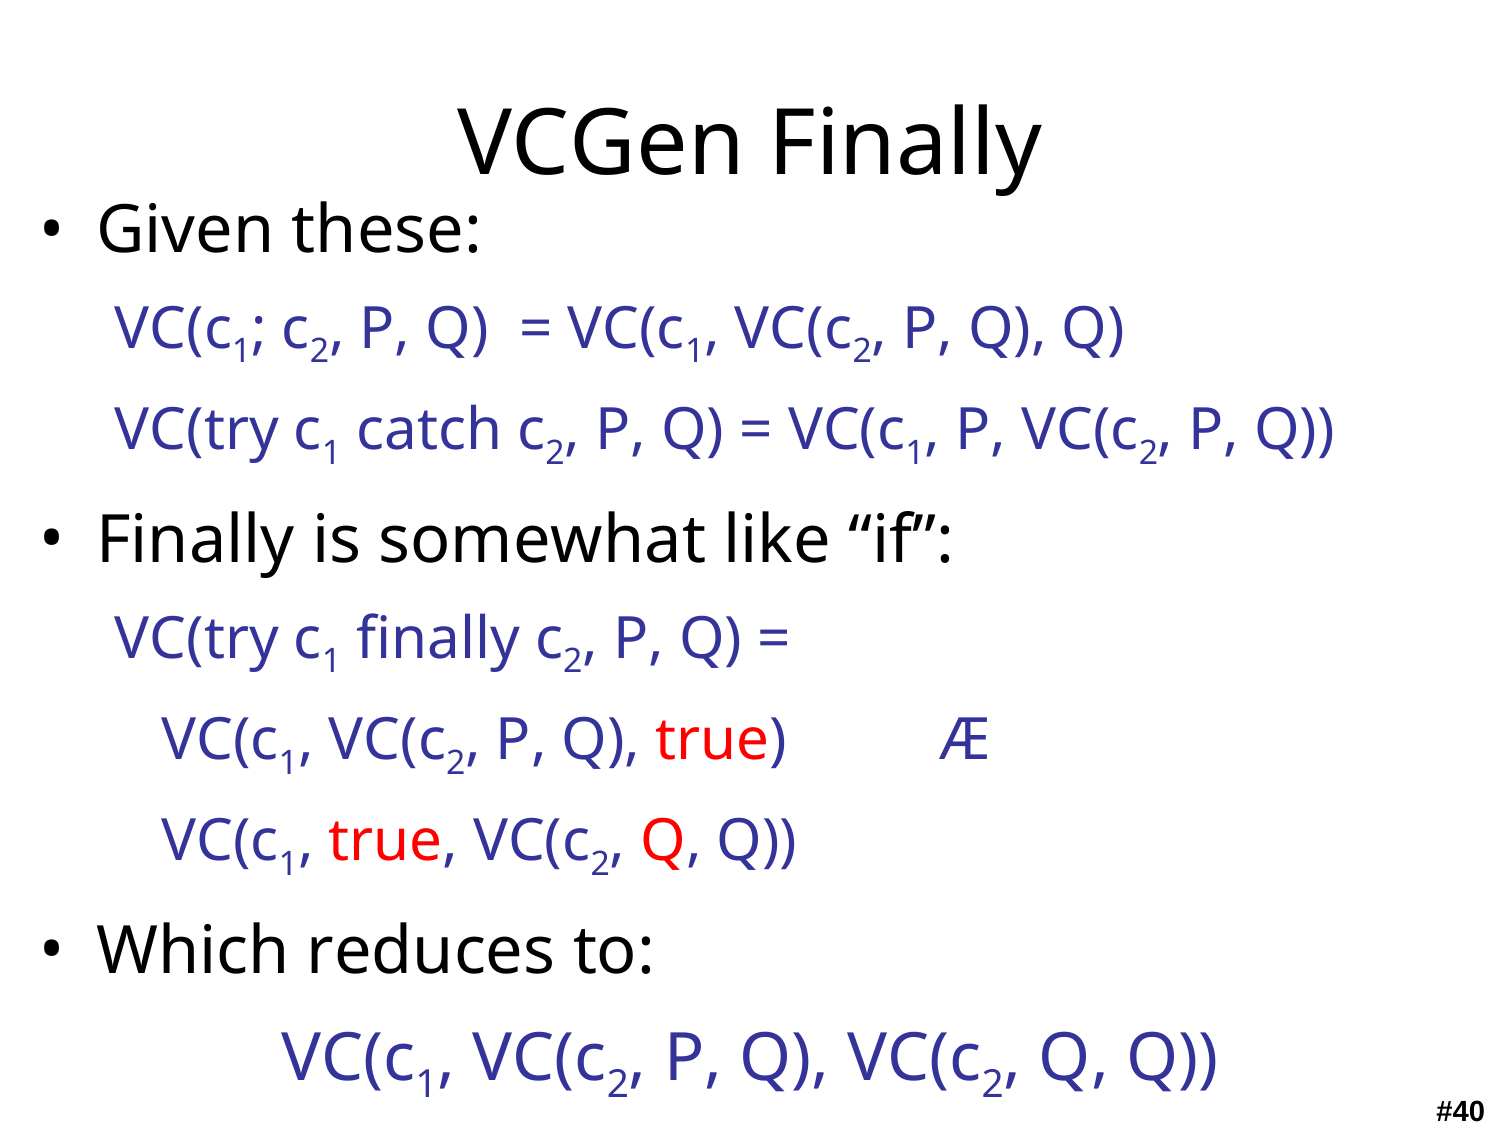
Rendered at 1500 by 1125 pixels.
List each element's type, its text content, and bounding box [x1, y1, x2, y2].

list Given these: VC(c1; c2, P, Q) = VC(c1, VC(c2, P, Q), Q) VC(try c1 catch c2, P, Q) = VC(c1, P, VC(c2, P, Q)) Finally is somewhat like “if”: VC(try c1 finally c2, P, Q) = VC(c1, VC(c2, P, Q), true) Æ VC(c1, true, VC(c2, Q, Q)) Which reduces to: VC(c1, VC(c2, P, Q), VC(c2, Q, Q)) [24, 173, 1476, 1099]
title VCGen Finally [24, 45, 1476, 173]
